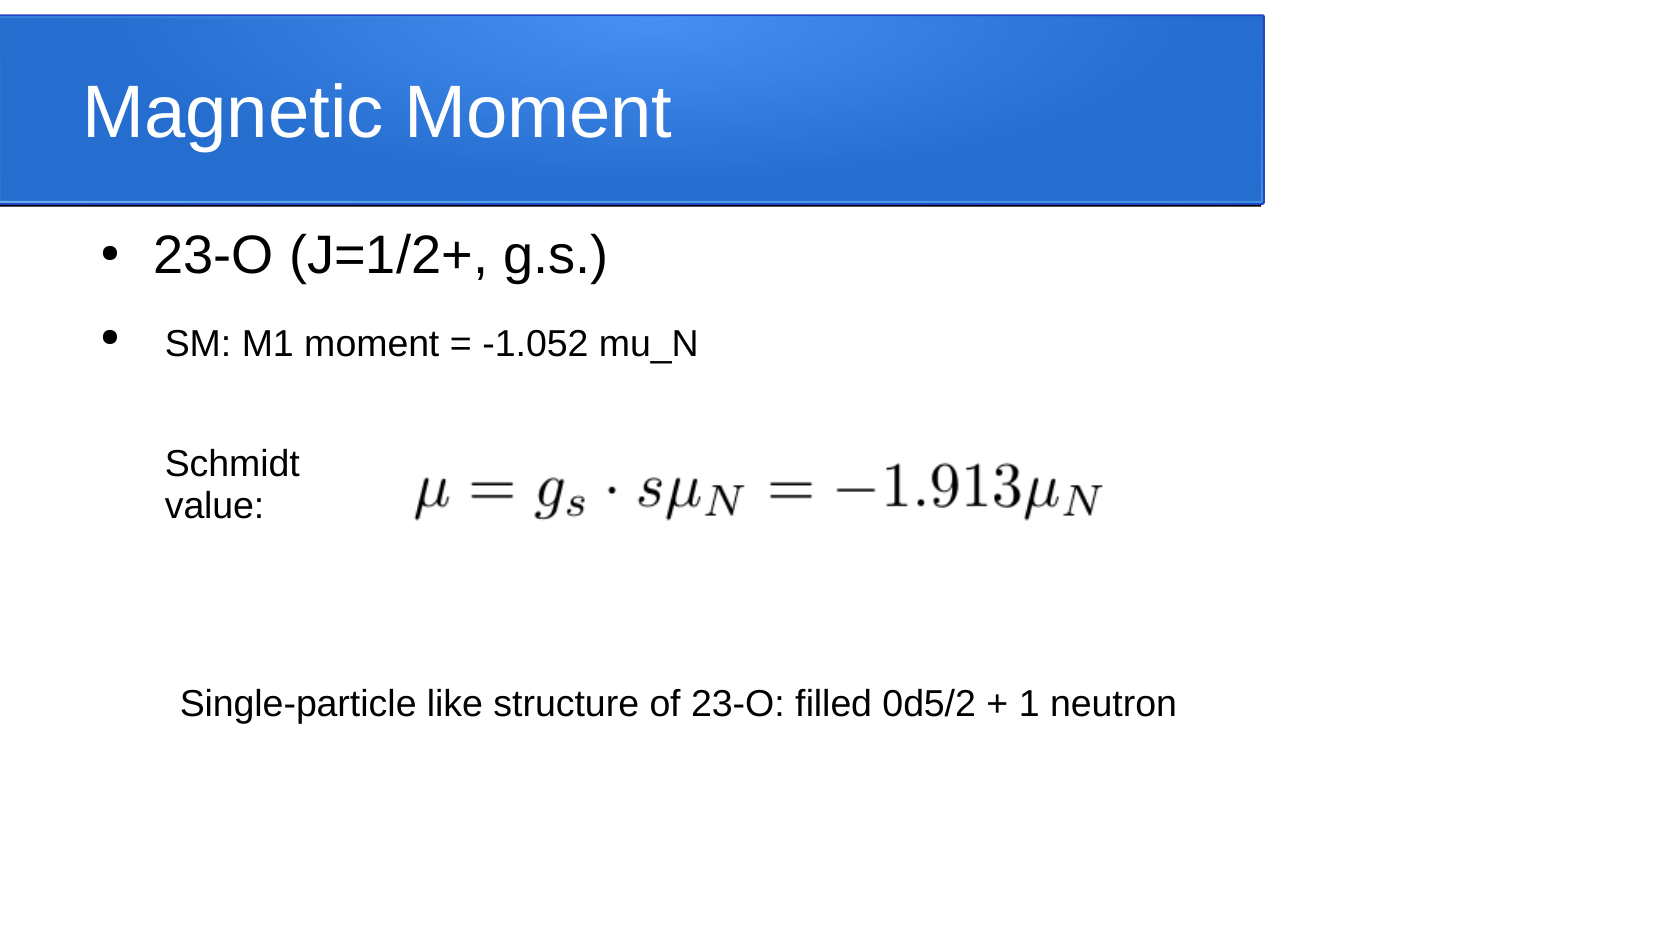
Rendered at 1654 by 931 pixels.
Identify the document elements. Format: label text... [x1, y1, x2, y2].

text_box Single-particle like structure of 23-O: filled 0d5/2 + 1 neutron [165, 675, 1306, 773]
picture [405, 449, 1112, 543]
text_box Schmidt value: [150, 435, 391, 533]
title Magnetic Moment [82, 35, 1235, 189]
text_box SM: M1 moment = -1.052 mu_N [150, 315, 721, 413]
list 23-O (J=1/2+, g.s.) [82, 224, 1571, 764]
